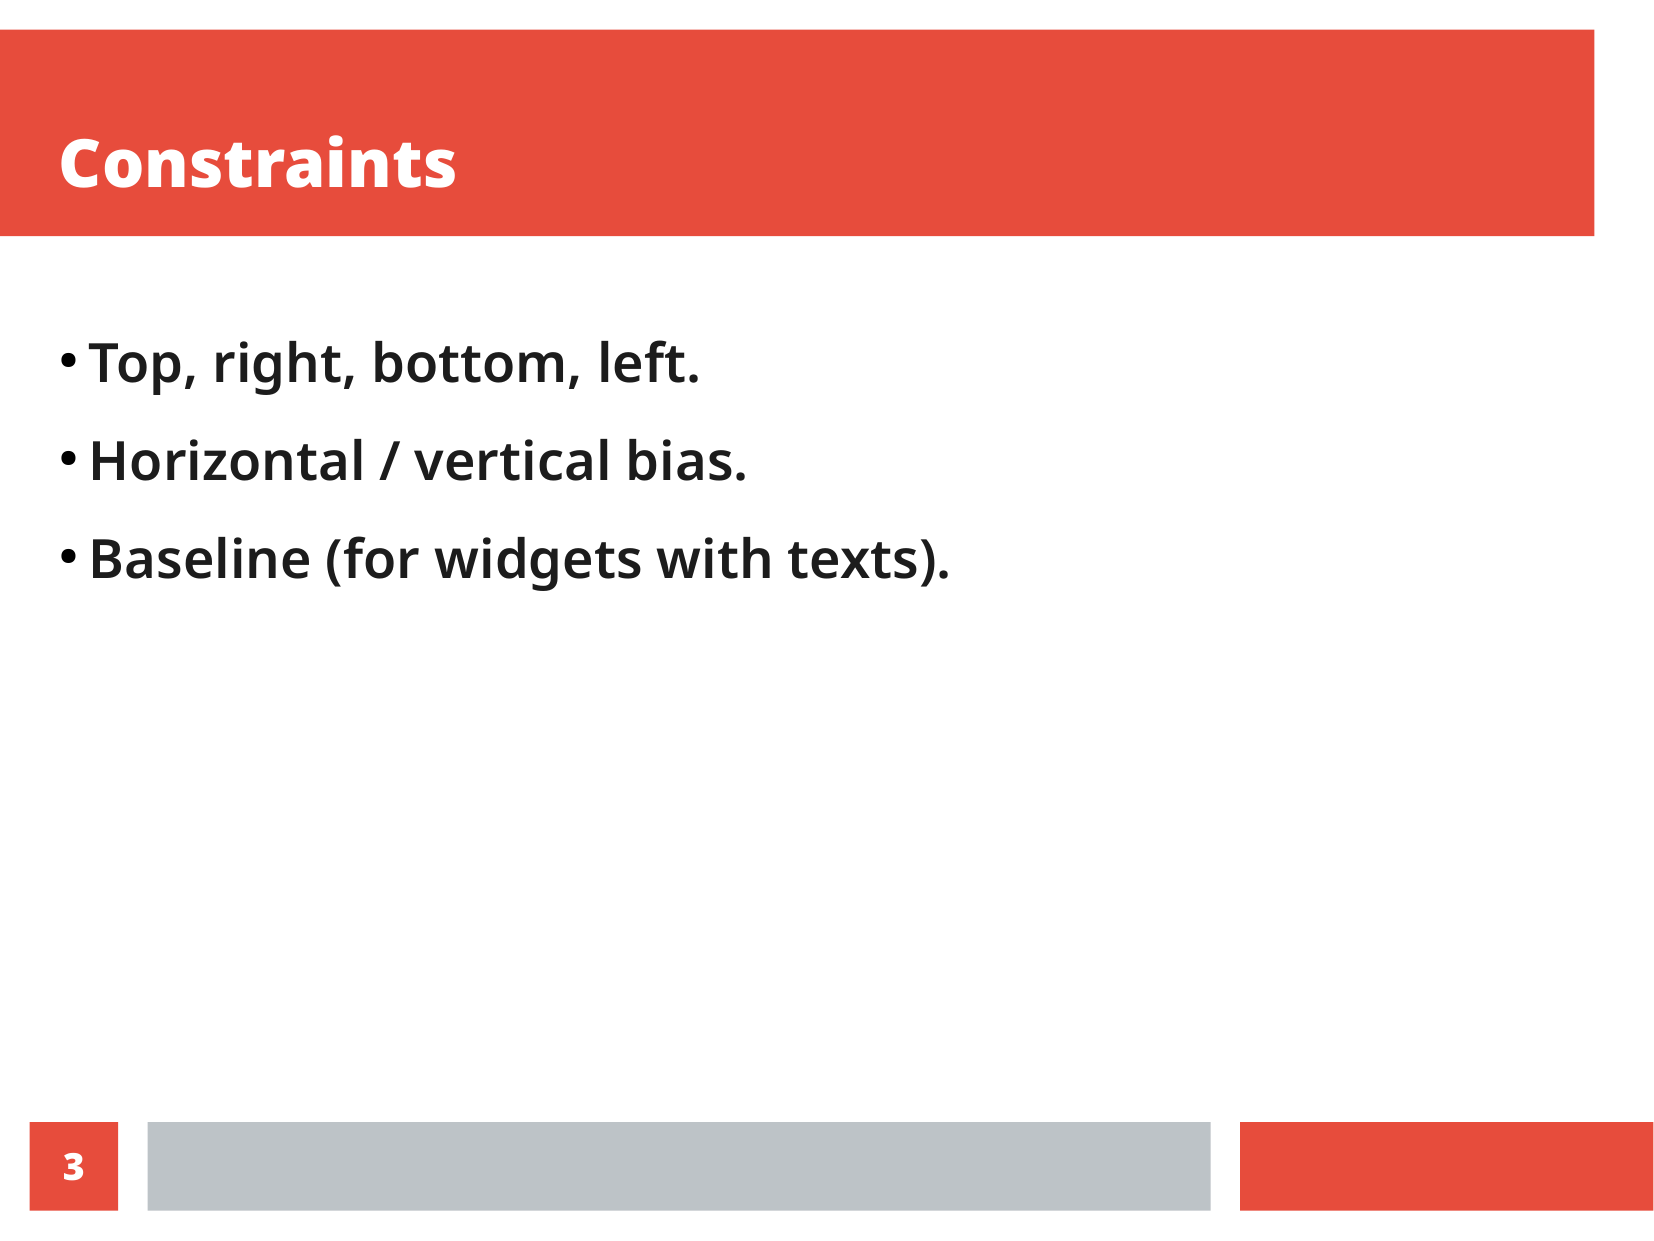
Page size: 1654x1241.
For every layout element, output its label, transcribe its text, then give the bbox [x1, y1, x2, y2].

list Top, right, bottom, left. Horizontal / vertical bias. Baseline (for widgets with texts). [59, 324, 1565, 1093]
title Constraints [59, 59, 1595, 207]
